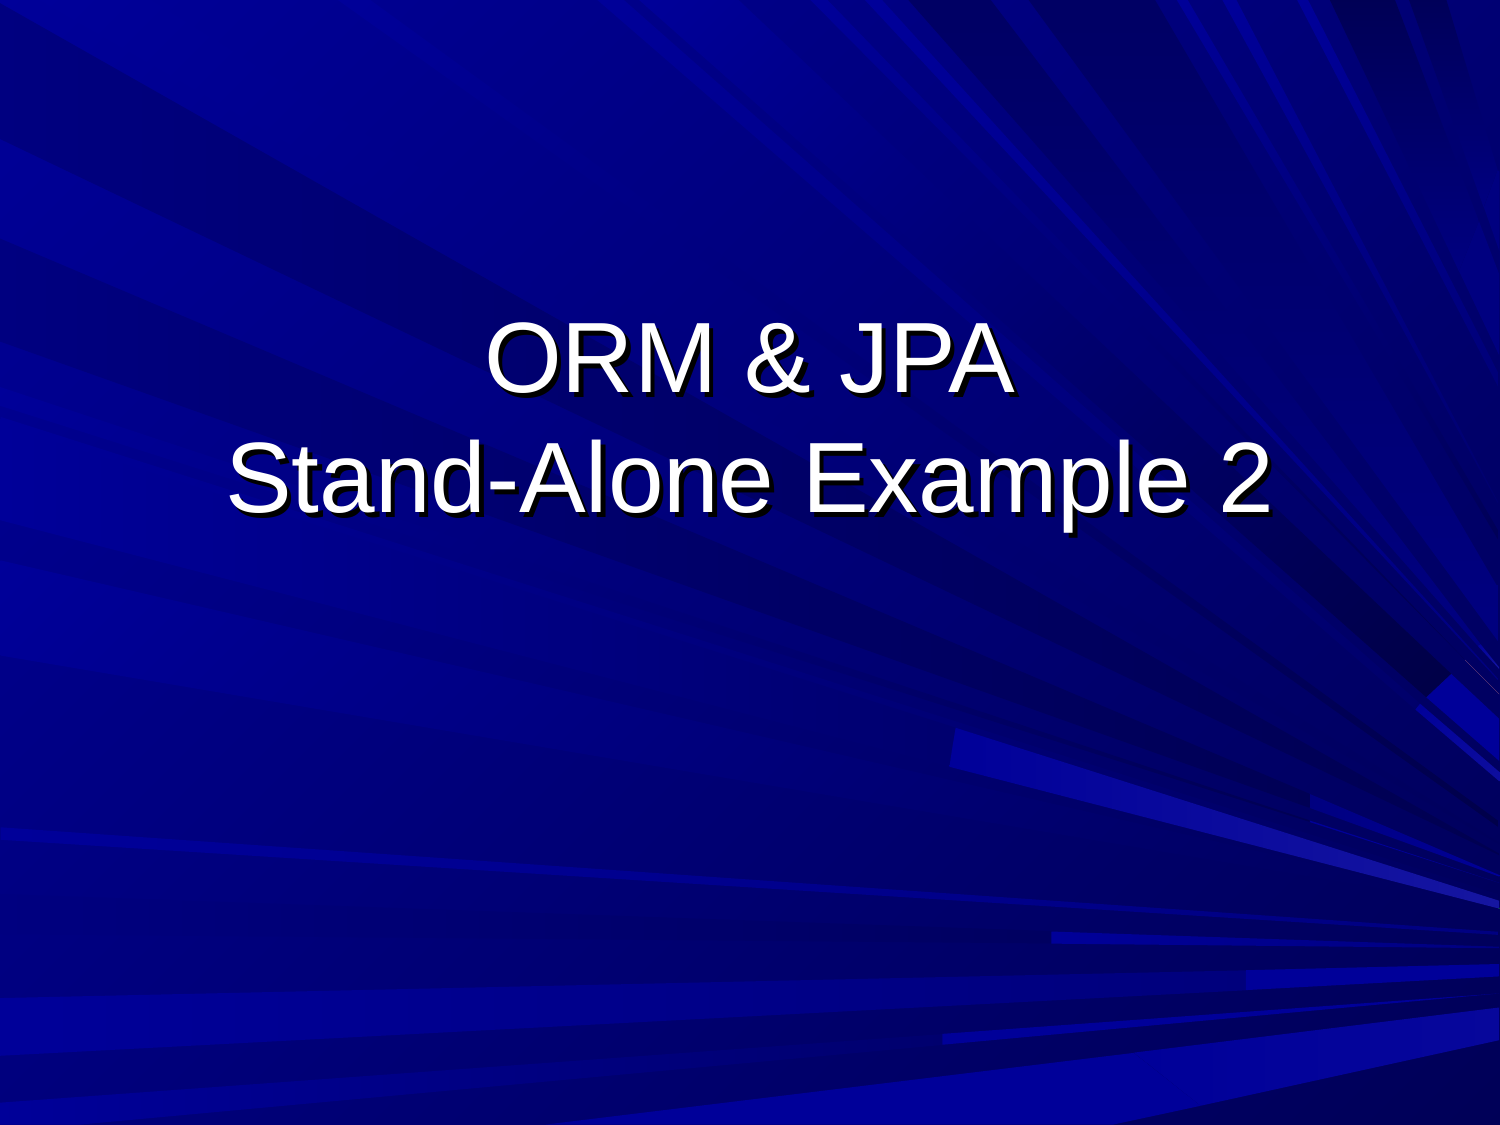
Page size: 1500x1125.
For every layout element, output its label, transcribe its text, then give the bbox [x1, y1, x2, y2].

title ORM & JPA Stand-Alone Example 2 [75, 262, 1426, 563]
